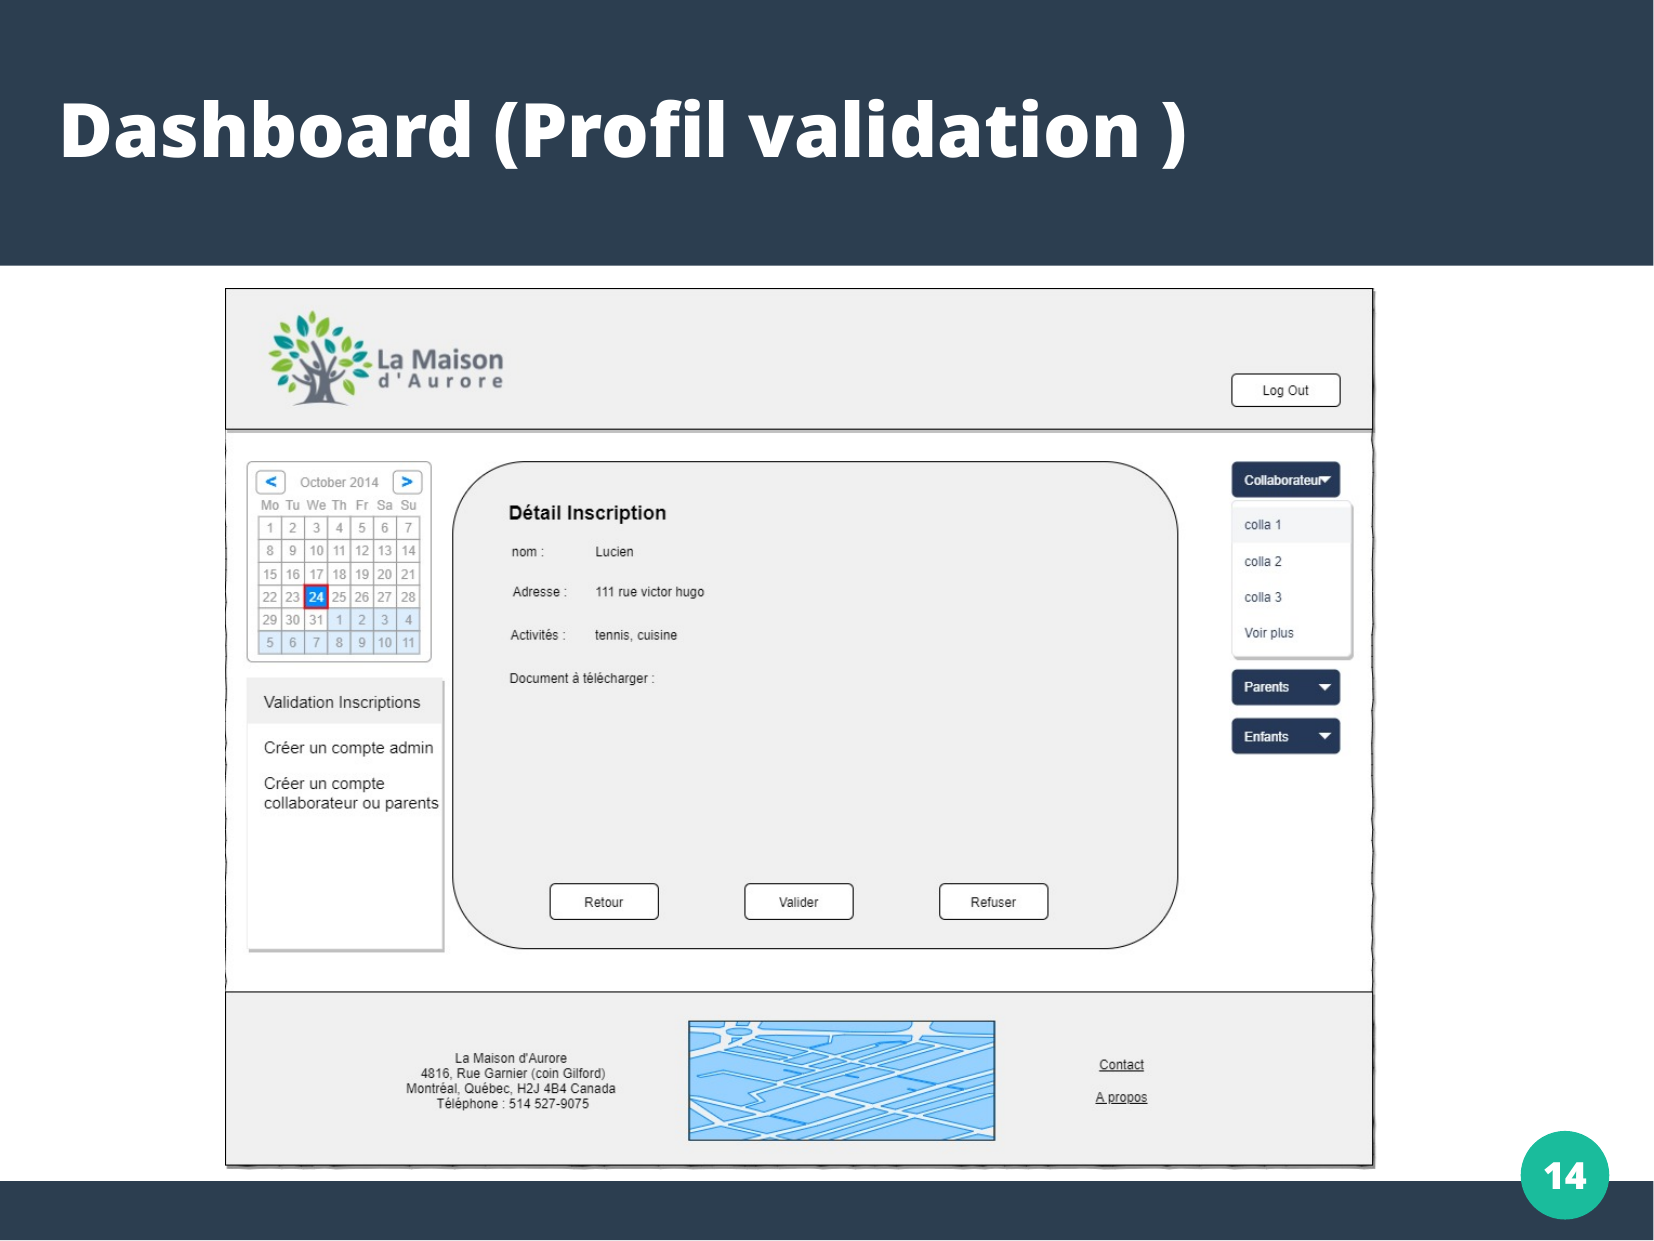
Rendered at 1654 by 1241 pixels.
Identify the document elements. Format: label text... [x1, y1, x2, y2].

picture [225, 288, 1384, 1171]
title Dashboard (Profil validation ) [59, 49, 1595, 207]
